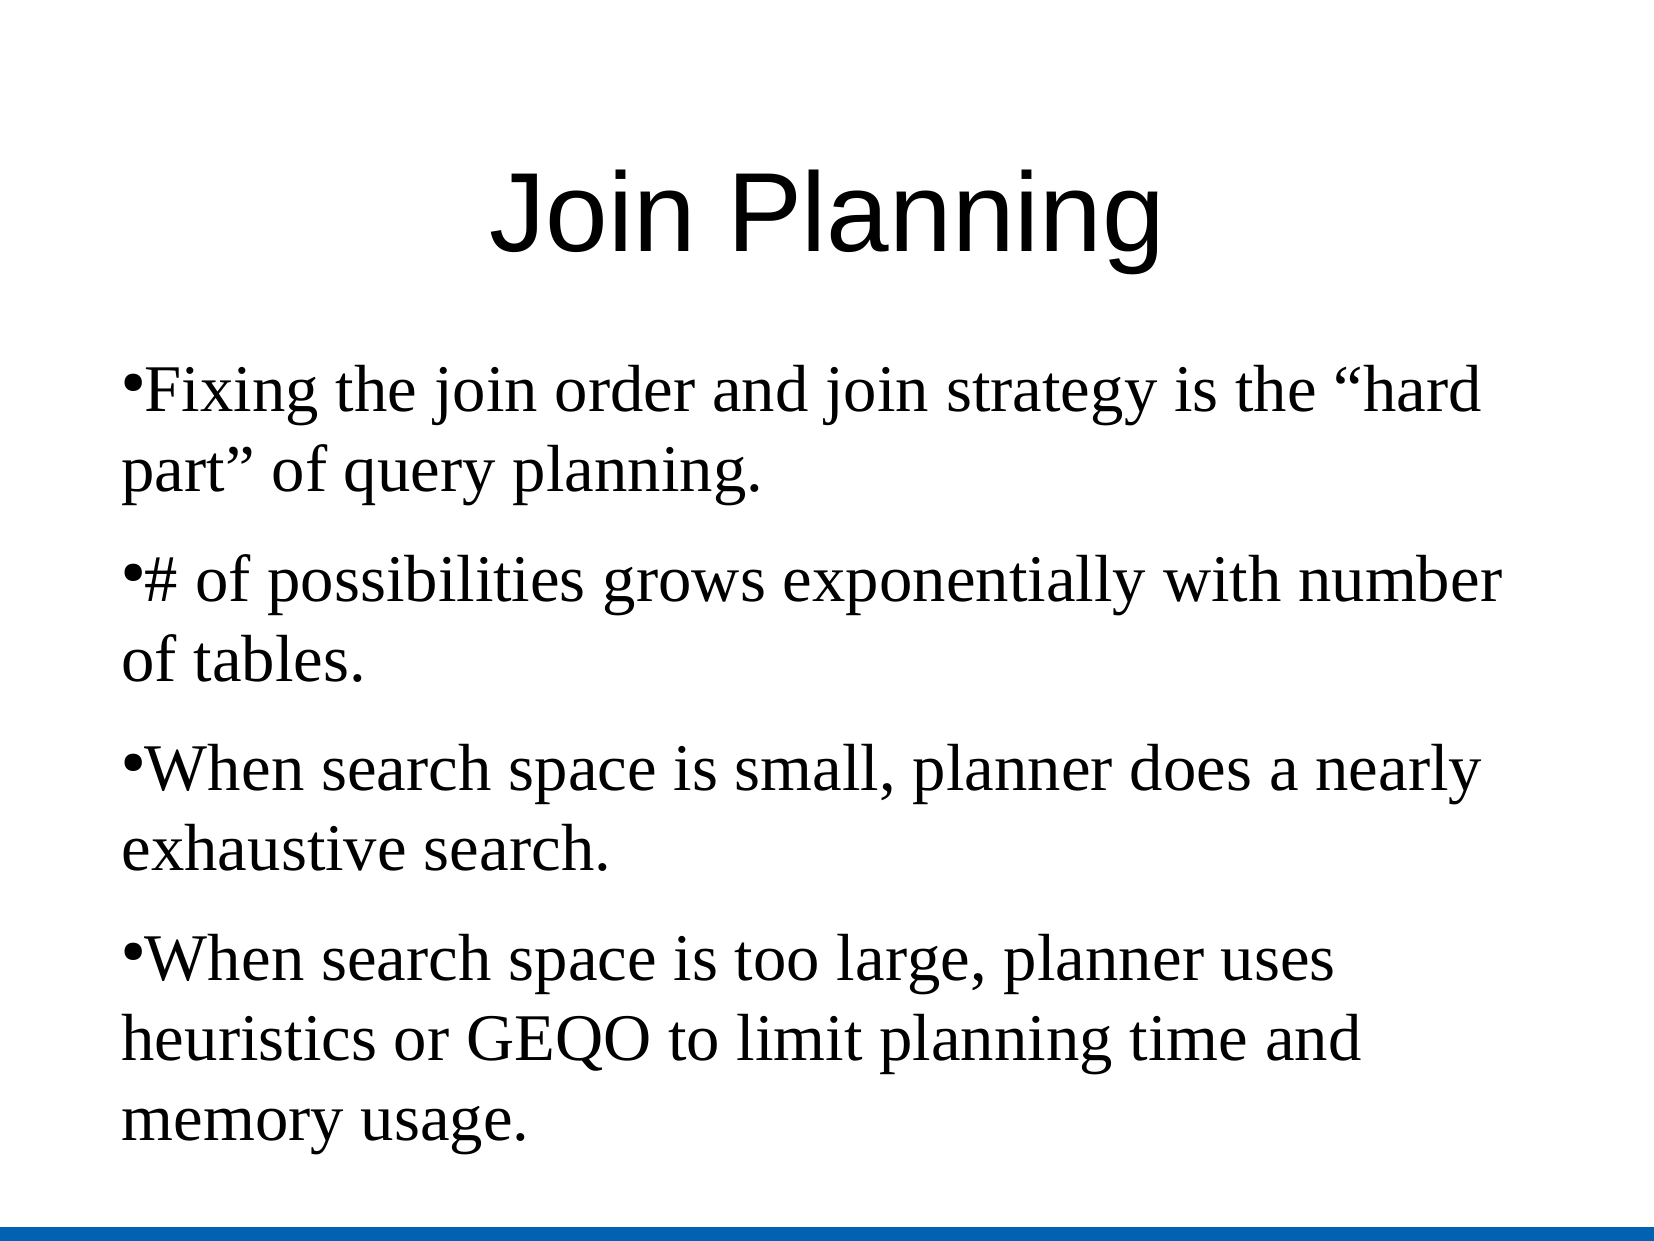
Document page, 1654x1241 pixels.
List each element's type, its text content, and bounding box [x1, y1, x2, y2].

list Fixing the join order and join strategy is the “hard part” of query planning. # of possibilities grows exponentially with number of tables. When search space is small, planner does a nearly exhaustive search. When search space is too large, planner uses heuristics or GEQO to limit planning time and memory usage. [121, 344, 1533, 1161]
title Join Planning [121, 102, 1533, 311]
